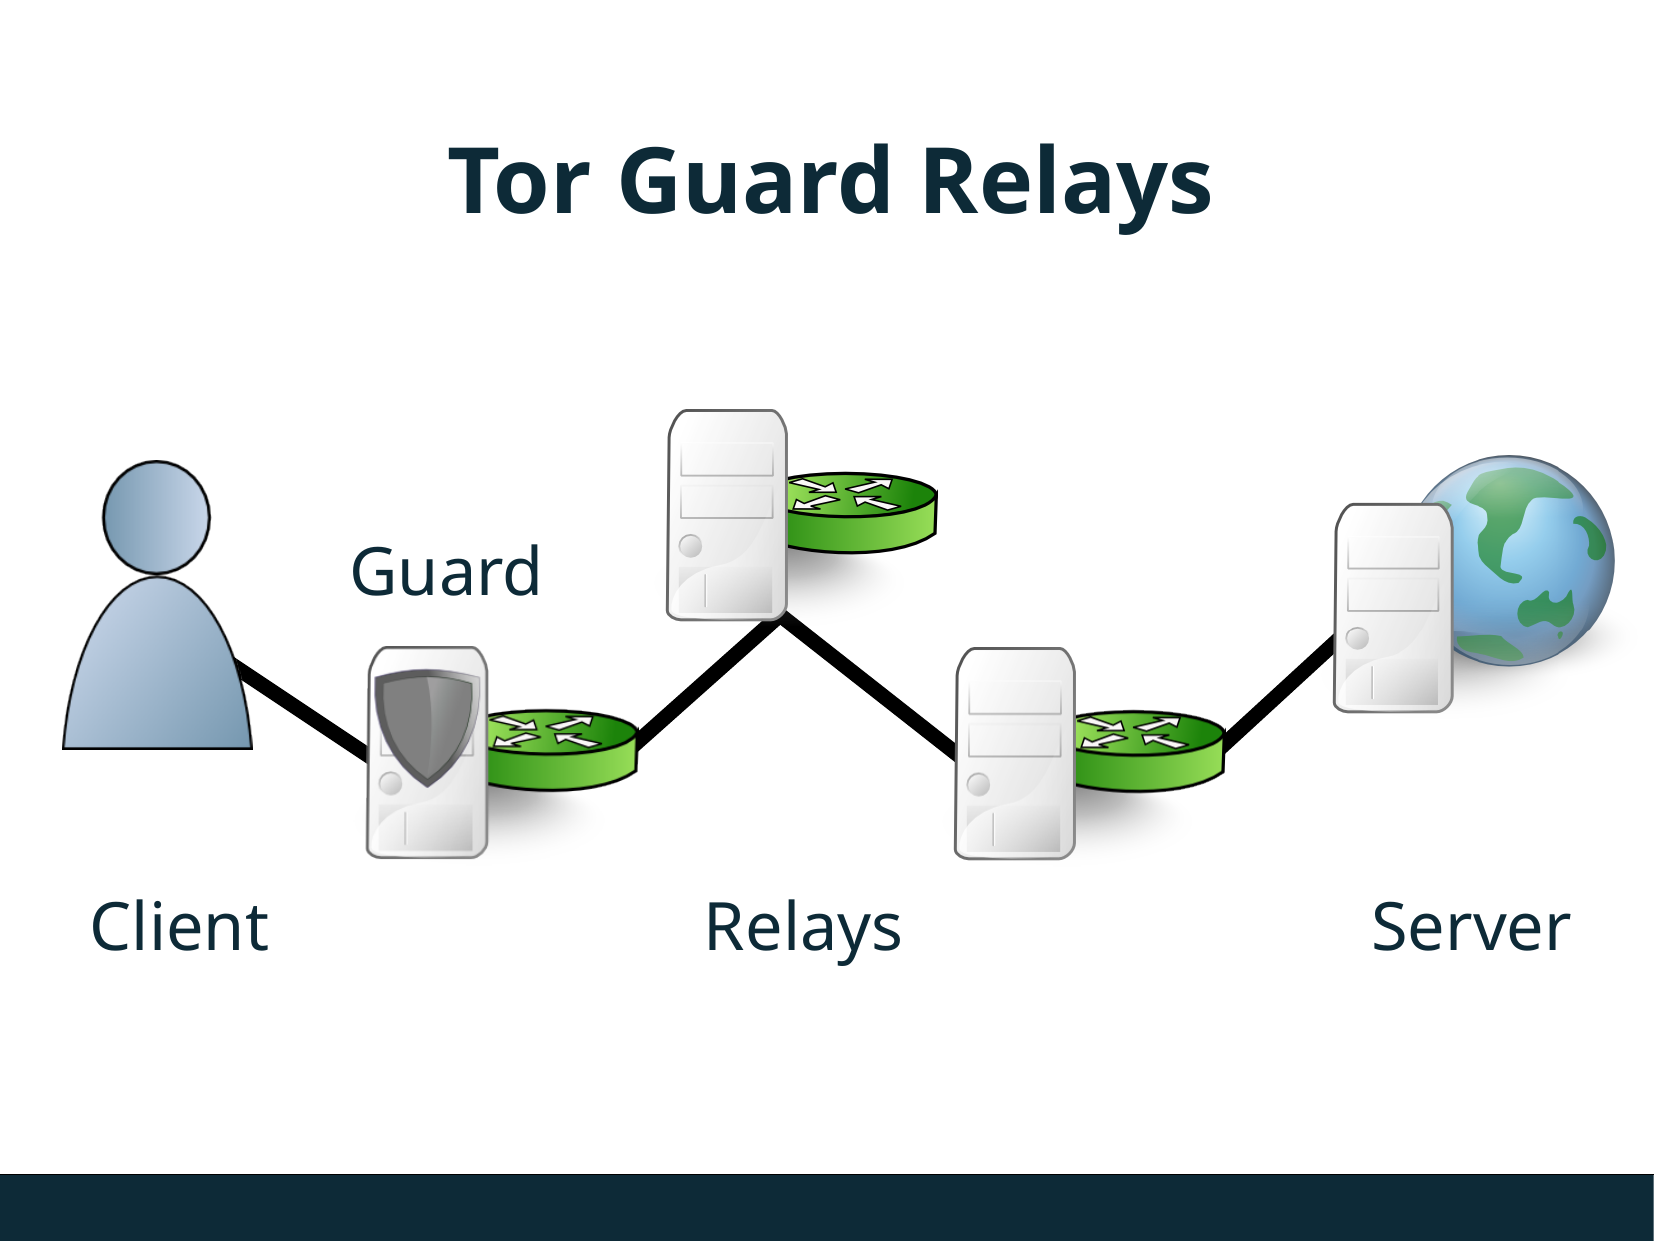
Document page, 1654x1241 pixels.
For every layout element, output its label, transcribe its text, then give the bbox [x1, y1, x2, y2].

picture [653, 409, 938, 628]
picture [1320, 455, 1638, 719]
text_box Client [75, 871, 269, 963]
picture [62, 460, 253, 750]
title Tor Guard Relays [86, 74, 1575, 282]
text_box Relays [689, 871, 887, 963]
text_box Guard [334, 517, 536, 609]
picture [353, 646, 639, 866]
picture [941, 647, 1226, 867]
text_box Server [1356, 871, 1564, 963]
